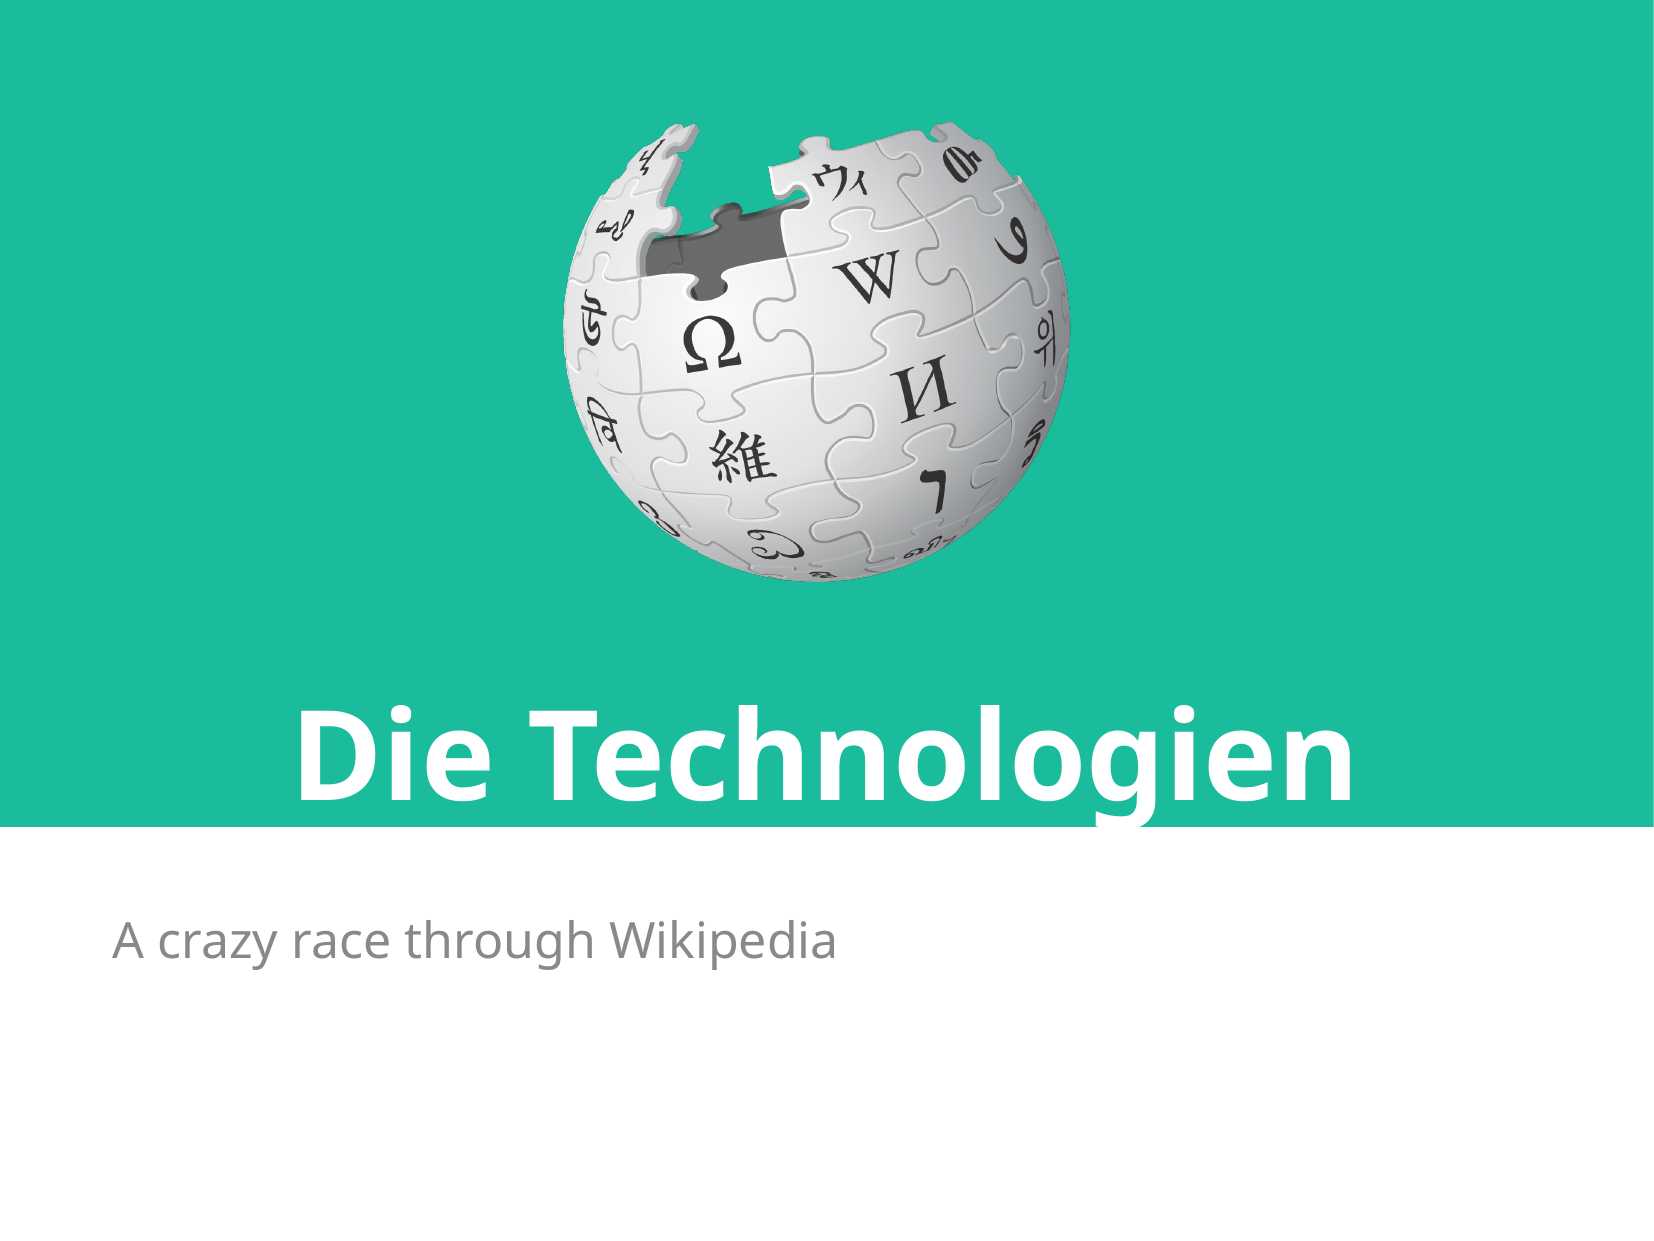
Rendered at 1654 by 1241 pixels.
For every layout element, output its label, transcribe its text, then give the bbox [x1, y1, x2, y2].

title Die Technologien [112, 309, 1540, 826]
picture [561, 118, 1073, 586]
list A crazy race through Wikipedia [112, 829, 1540, 1102]
